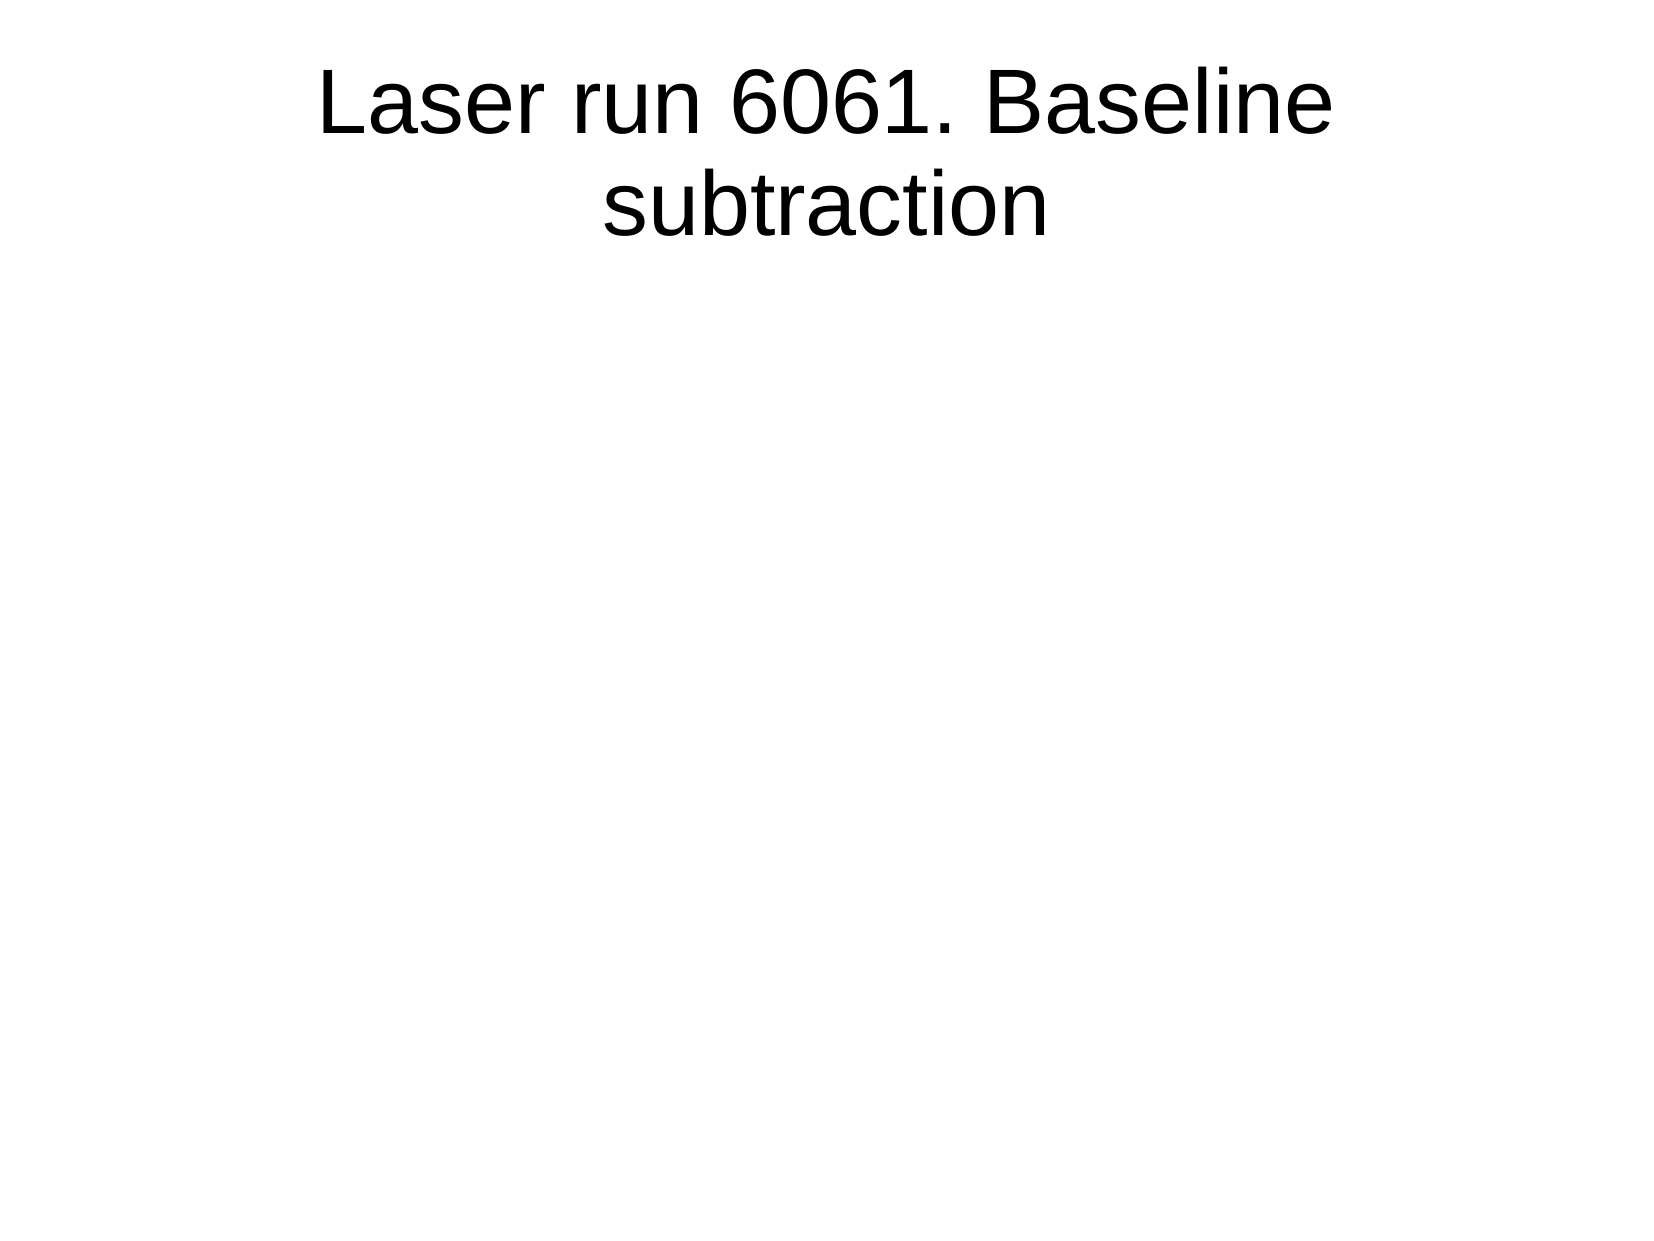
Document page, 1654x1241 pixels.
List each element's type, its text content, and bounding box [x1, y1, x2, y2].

title Laser run 6061. Baseline subtraction [82, 49, 1571, 257]
